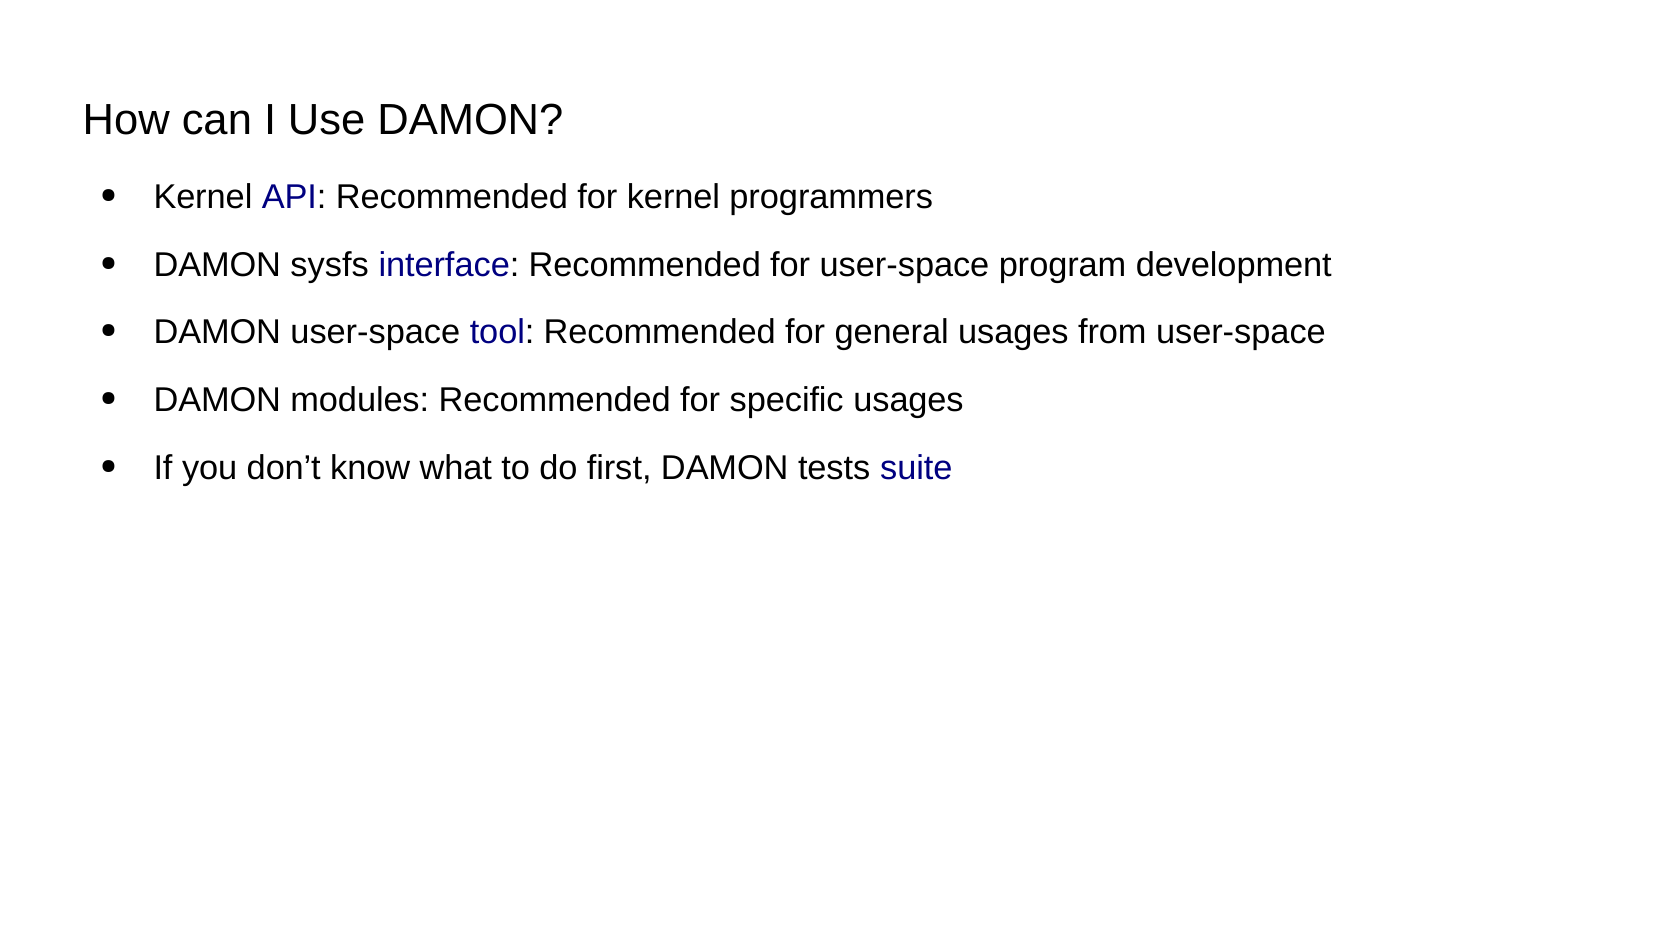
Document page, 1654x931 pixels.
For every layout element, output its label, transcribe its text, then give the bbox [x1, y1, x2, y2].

list Kernel API: Recommended for kernel programmers DAMON sysfs interface: Recommended for user-space program development DAMON user-space tool: Recommended for general usages from user-space DAMON modules: Recommended for specific usages If you don’t know what to do first, DAMON tests suite [82, 177, 1571, 833]
title How can I Use DAMON? [82, 81, 1571, 157]
